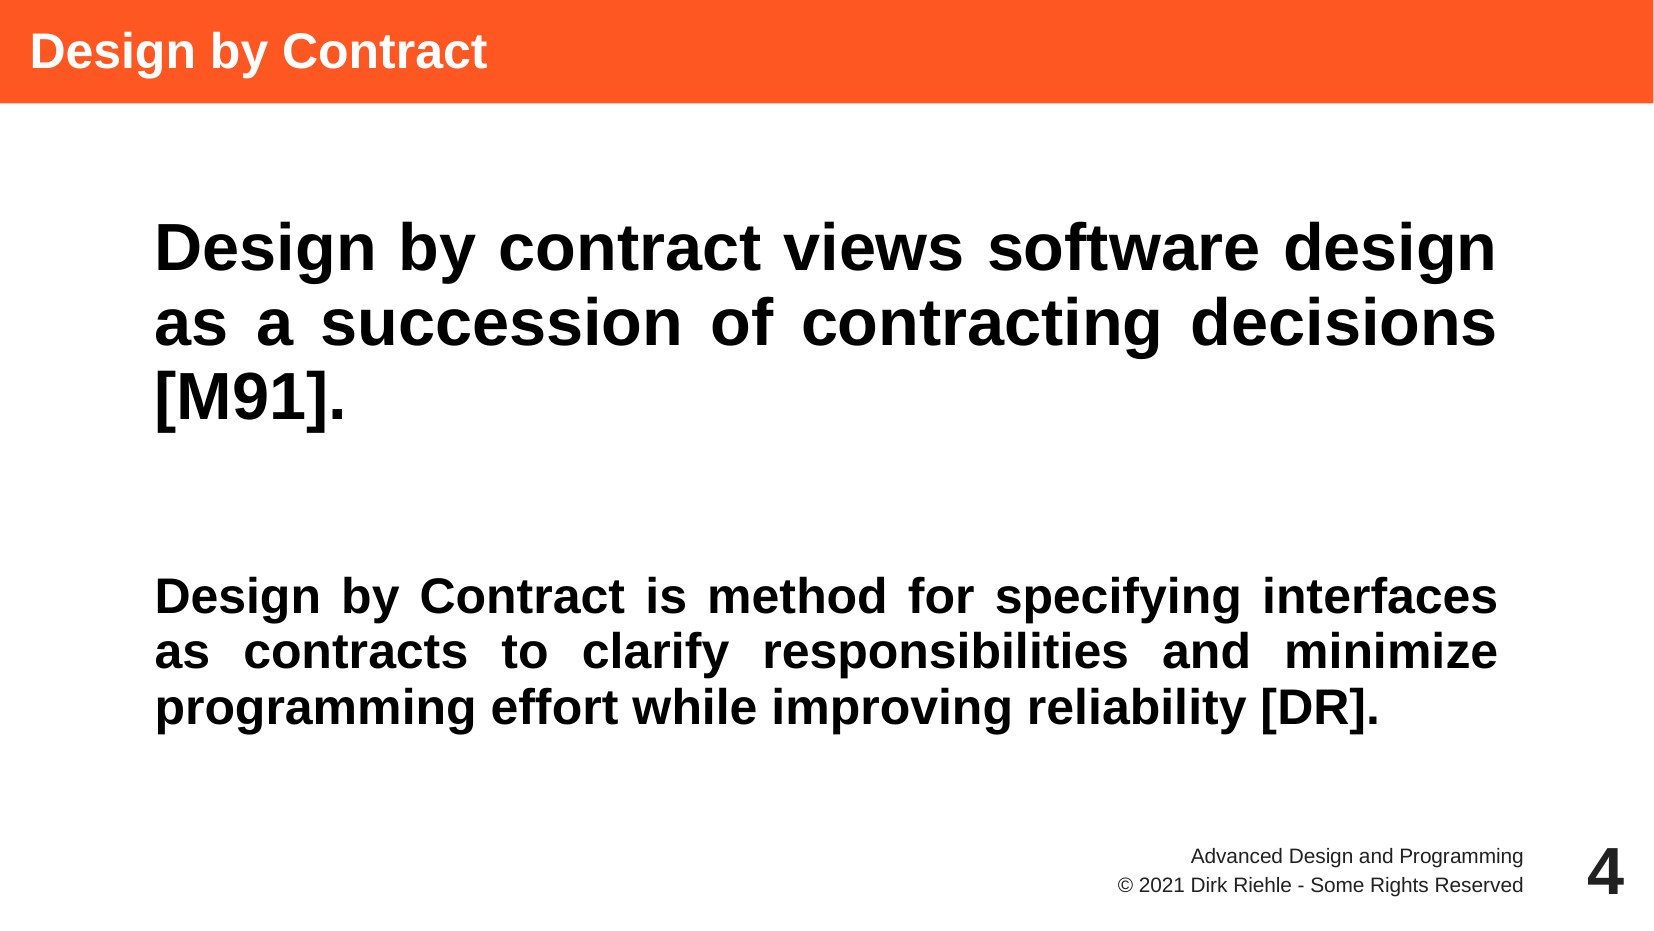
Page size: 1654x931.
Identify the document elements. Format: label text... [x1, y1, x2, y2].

subtitle Design by contract views software design as a succession of contracting decisions [M91]. Design by Contract is method for specifying interfaces as contracts to clarify responsibilities and minimize programming effort while improving reliability [DR]. [29, 132, 1625, 813]
title Design by Contract [0, 0, 1654, 104]
